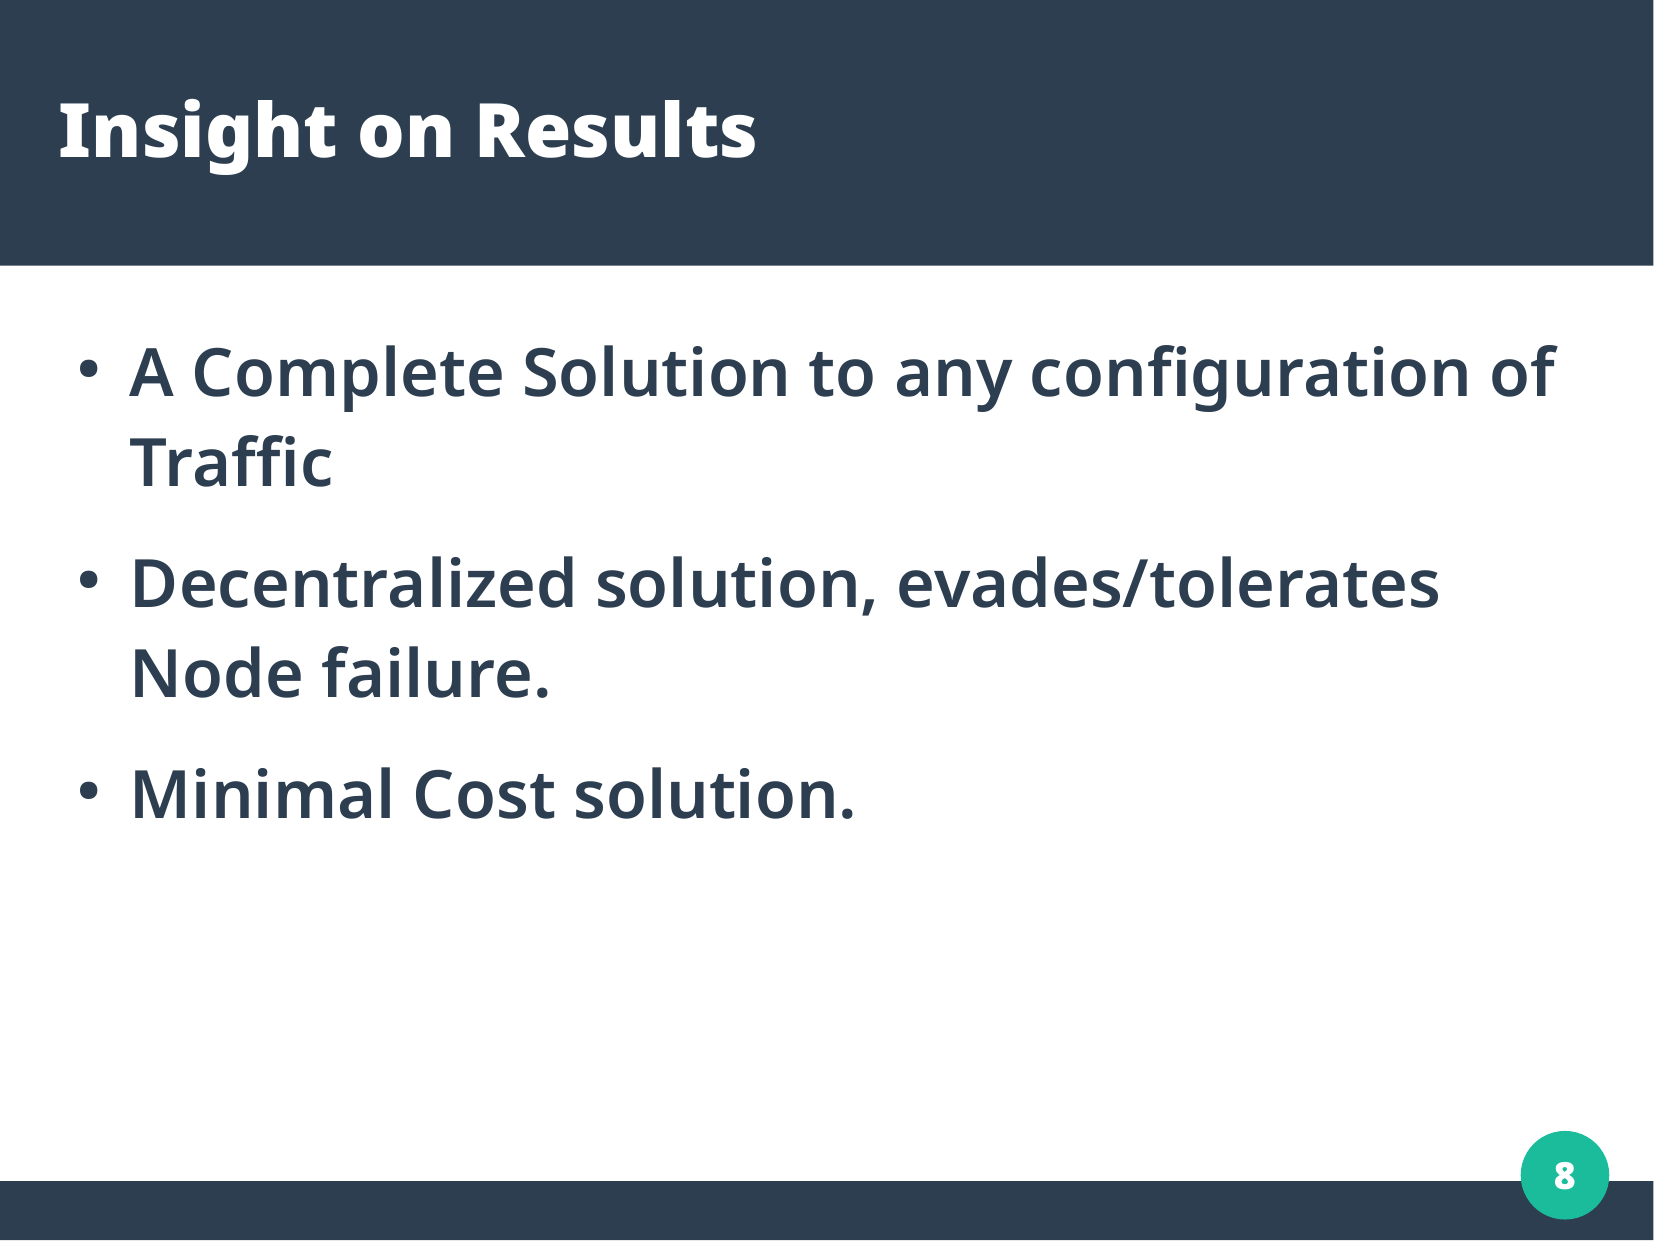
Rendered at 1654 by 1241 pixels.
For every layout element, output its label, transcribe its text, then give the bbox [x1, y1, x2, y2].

title Insight on Results [59, 49, 1595, 207]
list A Complete Solution to any configuration of Traffic Decentralized solution, evades/tolerates Node failure. Minimal Cost solution. [59, 324, 1595, 1152]
